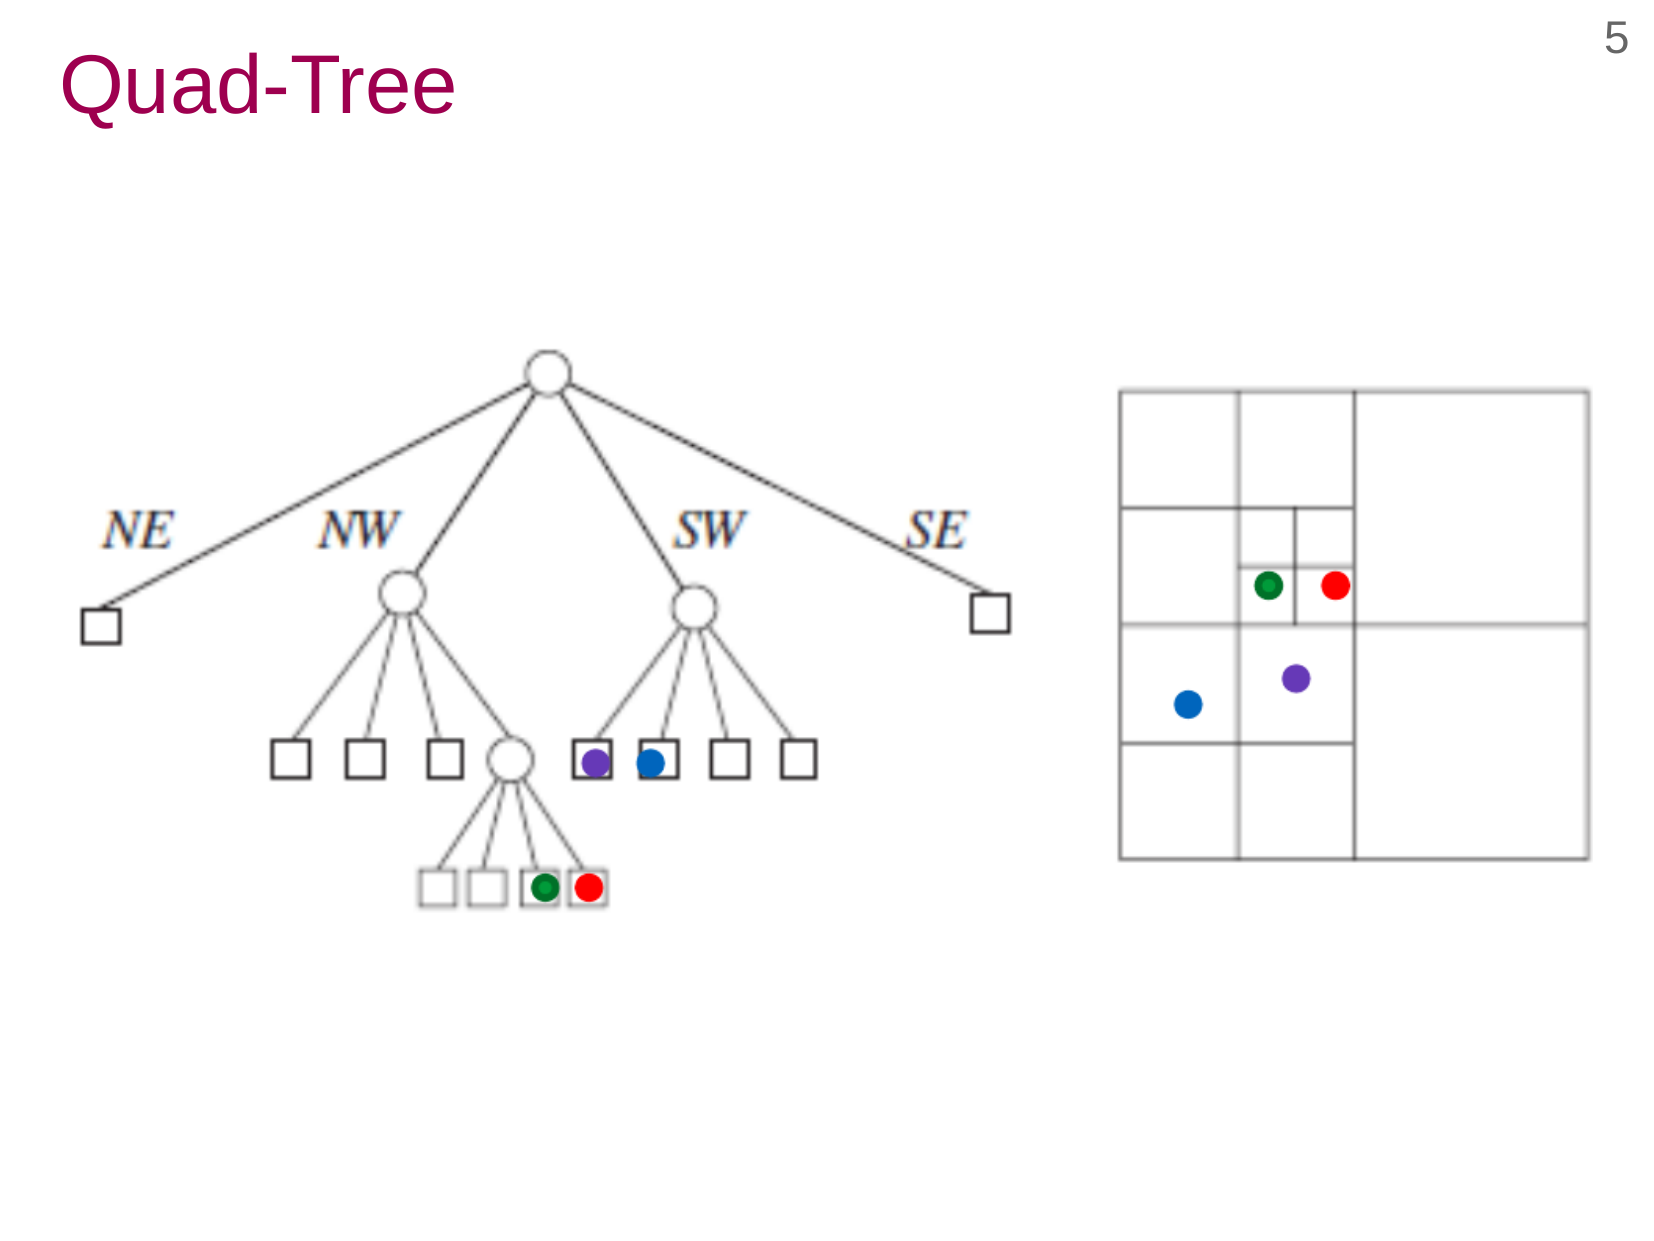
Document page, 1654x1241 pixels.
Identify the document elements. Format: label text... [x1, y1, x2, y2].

picture [79, 348, 1593, 913]
title Quad-Tree [59, 29, 1595, 148]
